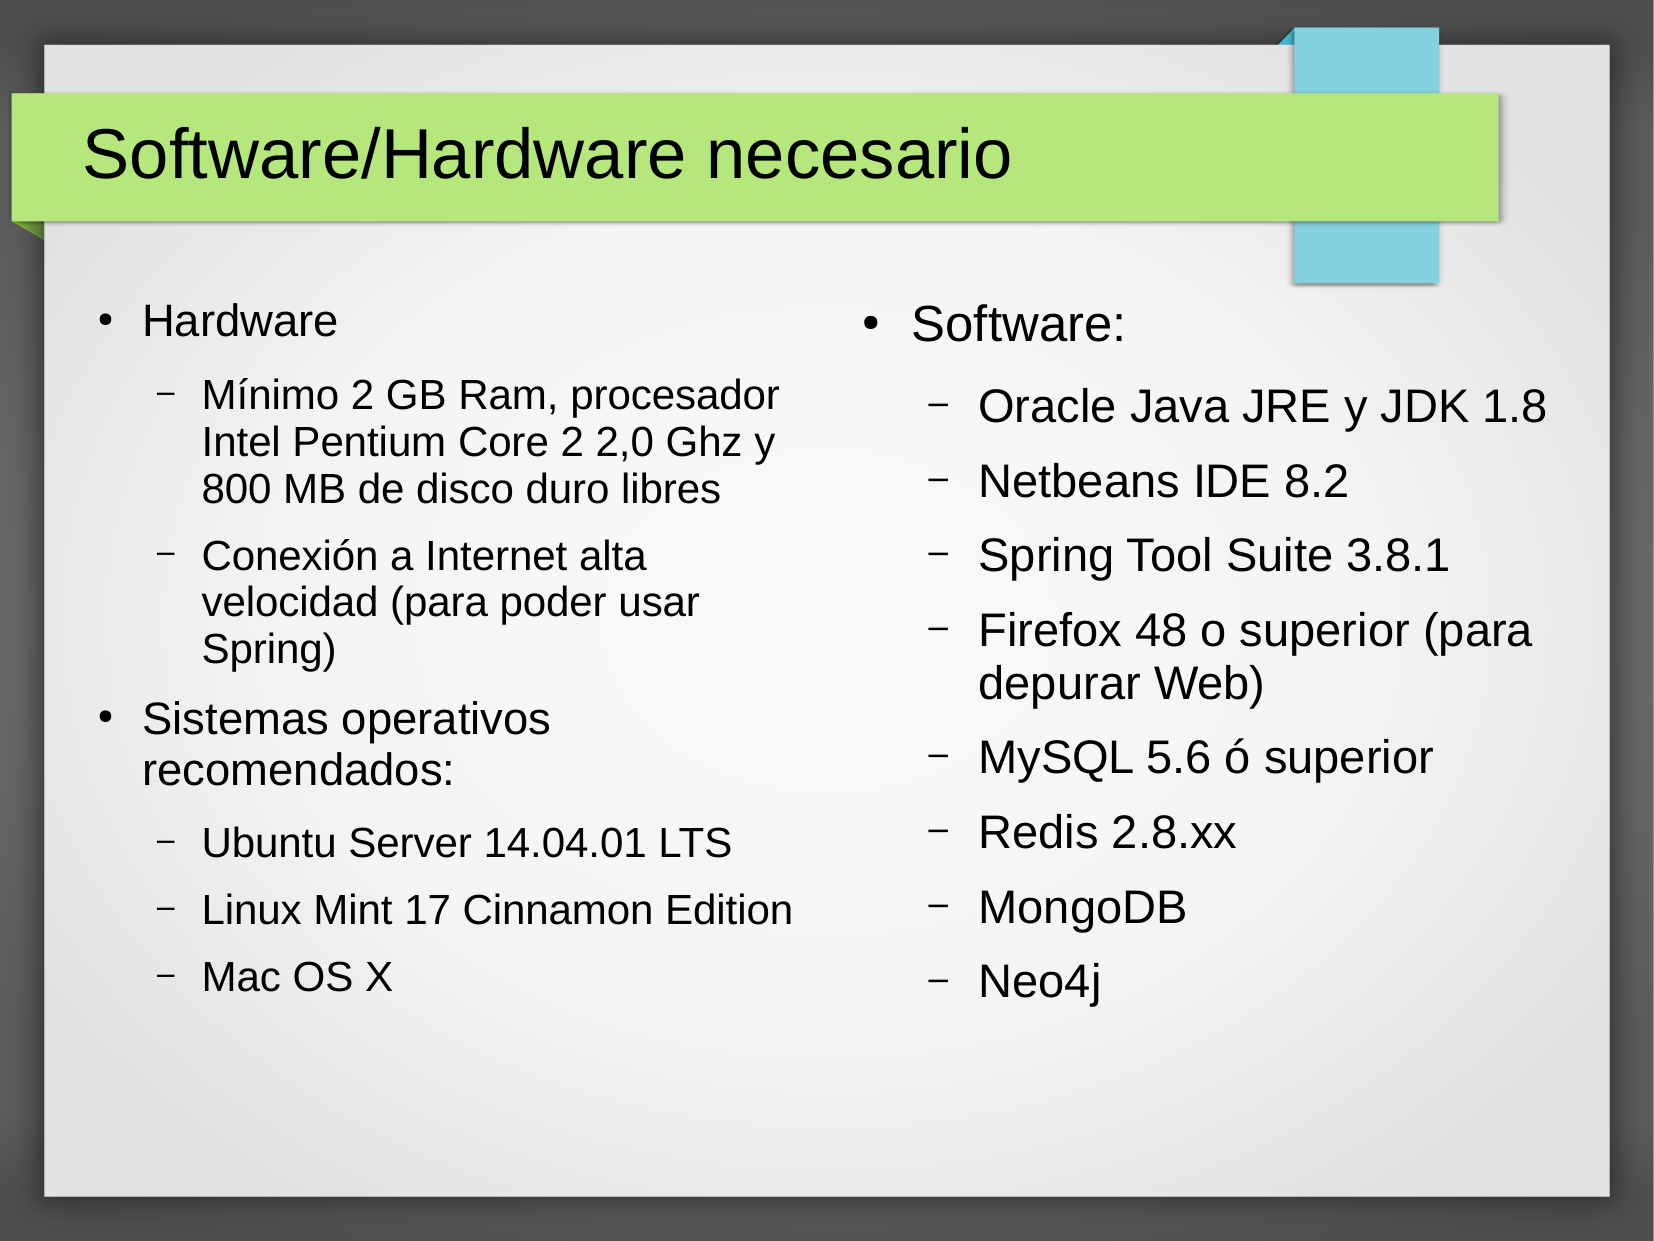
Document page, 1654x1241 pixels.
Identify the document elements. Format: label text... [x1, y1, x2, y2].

picture [0, 0, 1654, 1241]
list Hardware Mínimo 2 GB Ram, procesador Intel Pentium Core 2 2,0 Ghz y 800 MB de disco duro libres Conexión a Internet alta velocidad (para poder usar Spring) Sistemas operativos recomendados: Ubuntu Server 14.04.01 LTS Linux Mint 17 Cinnamon Edition Mac OS X [82, 295, 809, 1015]
list Software: Oracle Java JRE y JDK 1.8 Netbeans IDE 8.2 Spring Tool Suite 3.8.1 Firefox 48 o superior (para depurar Web) MySQL 5.6 ó superior Redis 2.8.xx MongoDB Neo4j [845, 295, 1572, 1015]
title Software/Hardware necesario [82, 94, 1264, 213]
